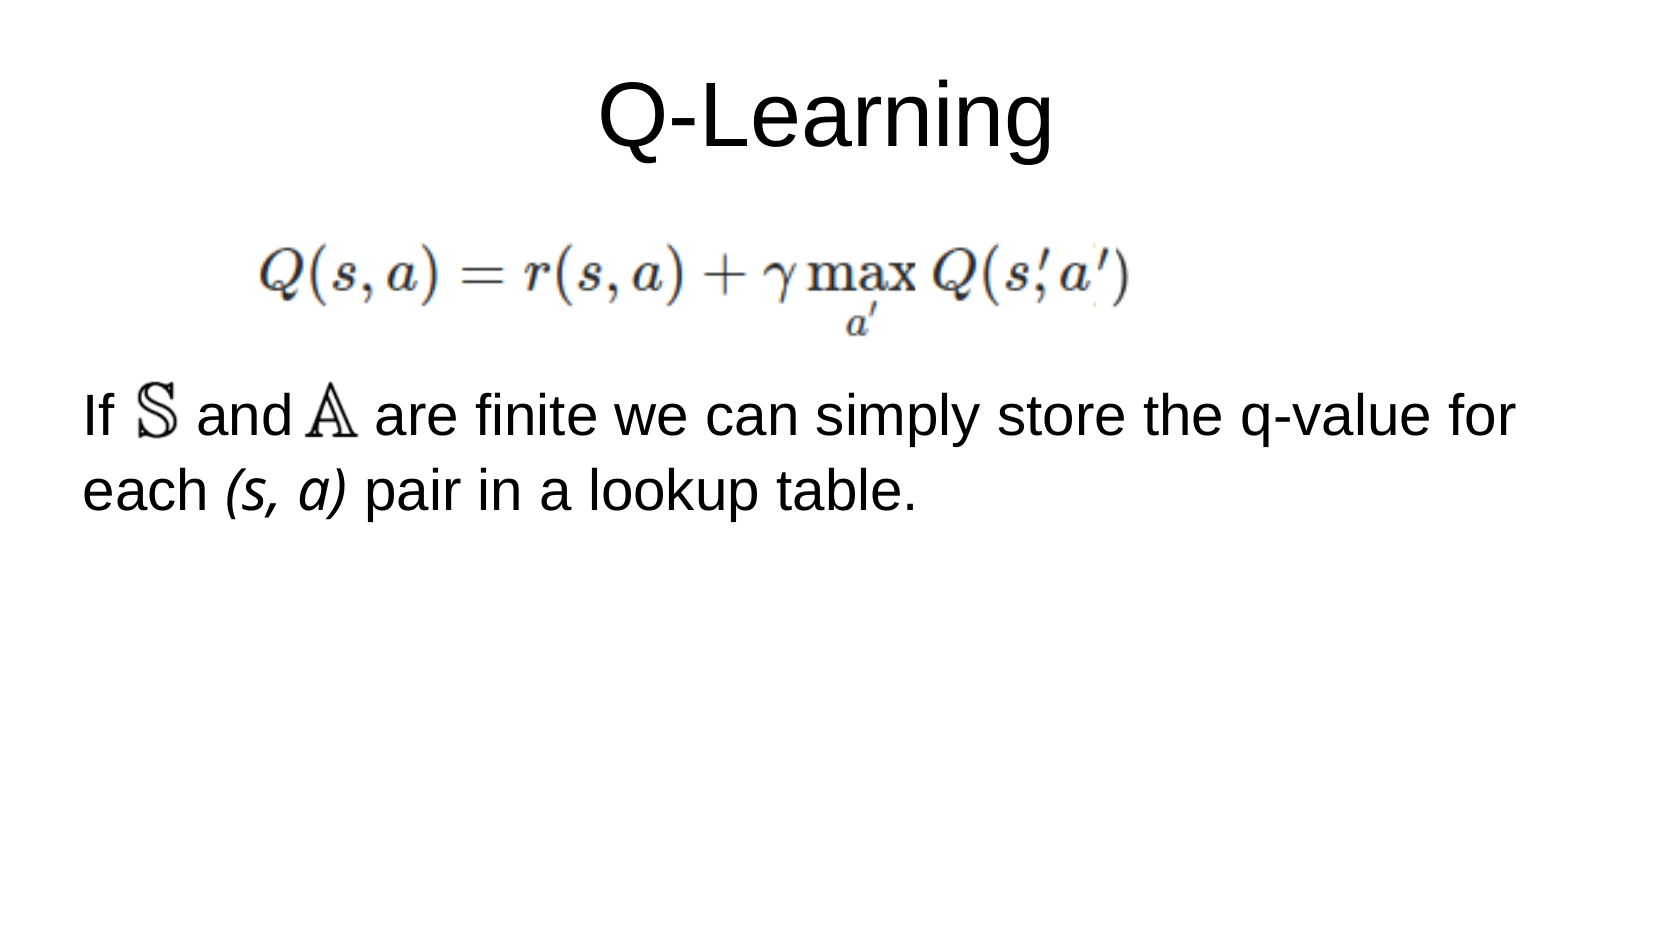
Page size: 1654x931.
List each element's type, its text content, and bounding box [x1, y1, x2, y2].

subtitle If and are finite we can simply store the q-value for each (s, a) pair in a lookup table. [82, 382, 1571, 923]
picture [301, 377, 361, 448]
title Q-Learning [82, 37, 1571, 193]
picture [242, 198, 1139, 365]
picture [129, 377, 189, 448]
